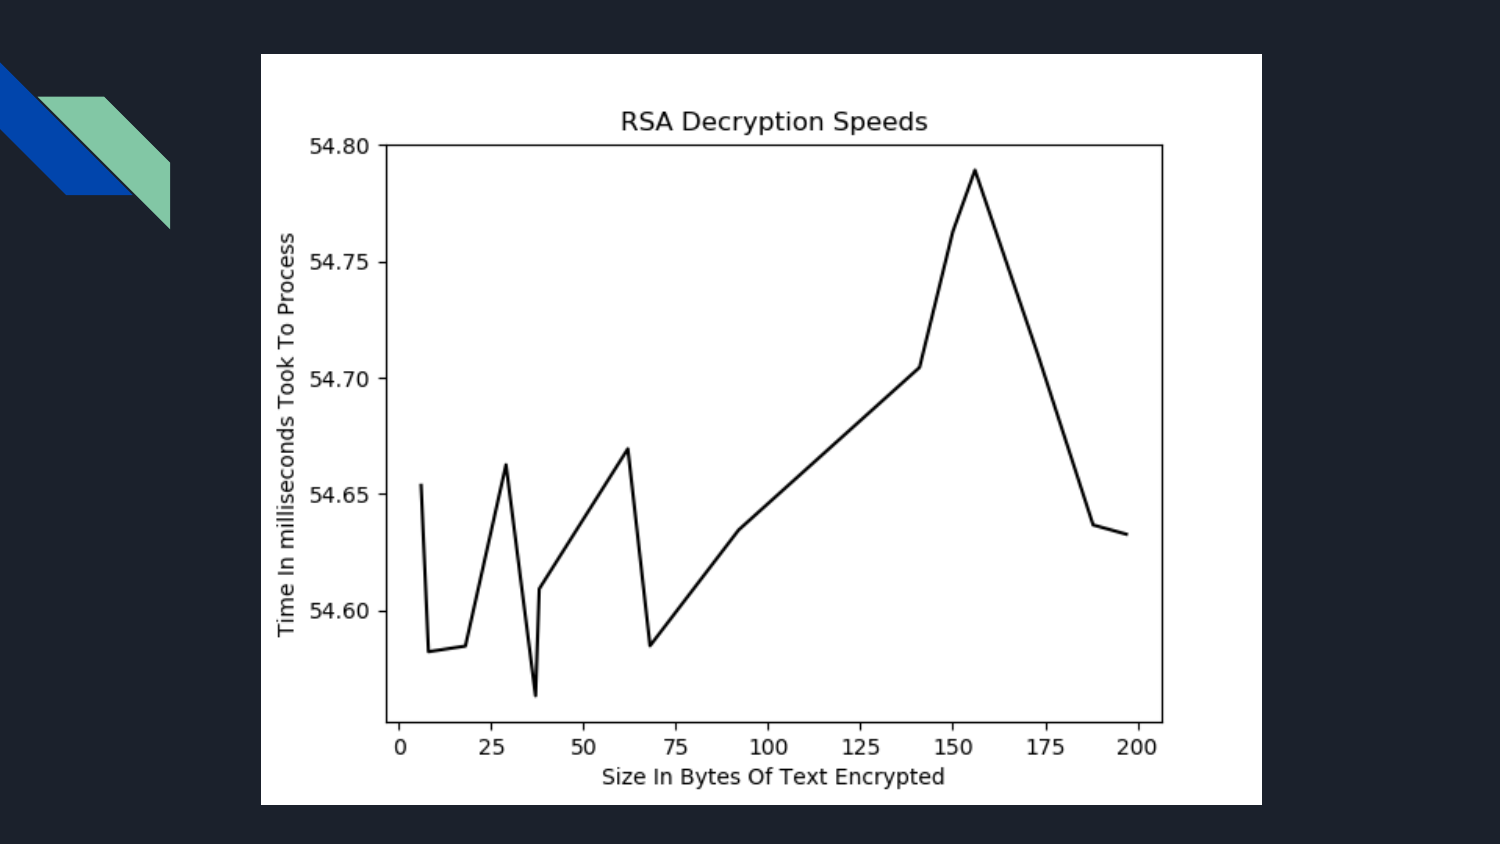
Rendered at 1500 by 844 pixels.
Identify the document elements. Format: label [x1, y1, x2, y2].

picture [261, 54, 1262, 805]
